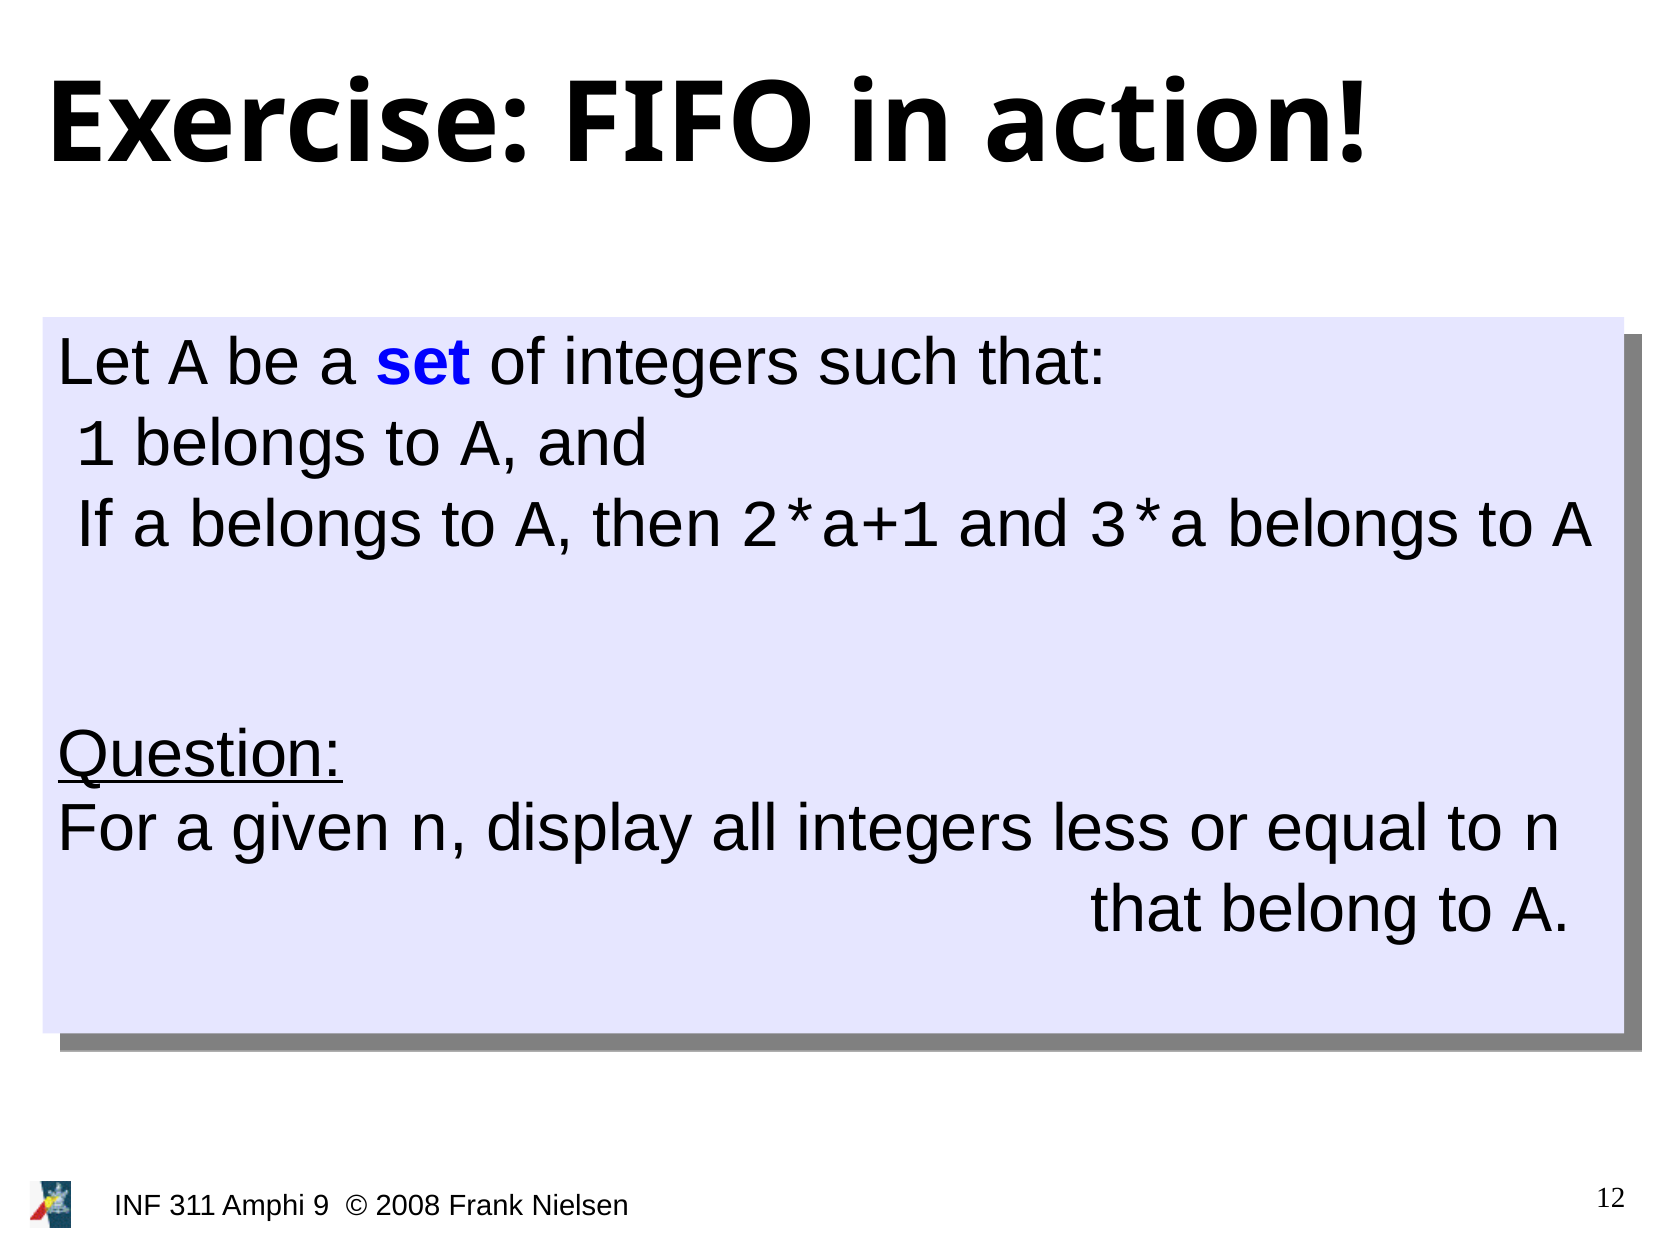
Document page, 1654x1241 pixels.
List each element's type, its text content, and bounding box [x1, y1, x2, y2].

text_box Let A be a set of integers such that: 1 belongs to A, and If a belongs to A, then 2*a+1 and 3*a belongs to A Question: For a given n, display all integers less or equal to n that belong to A. [42, 317, 1625, 1034]
text_box Exercise: FIFO in action! [29, 33, 1572, 207]
picture [29, 1181, 71, 1228]
